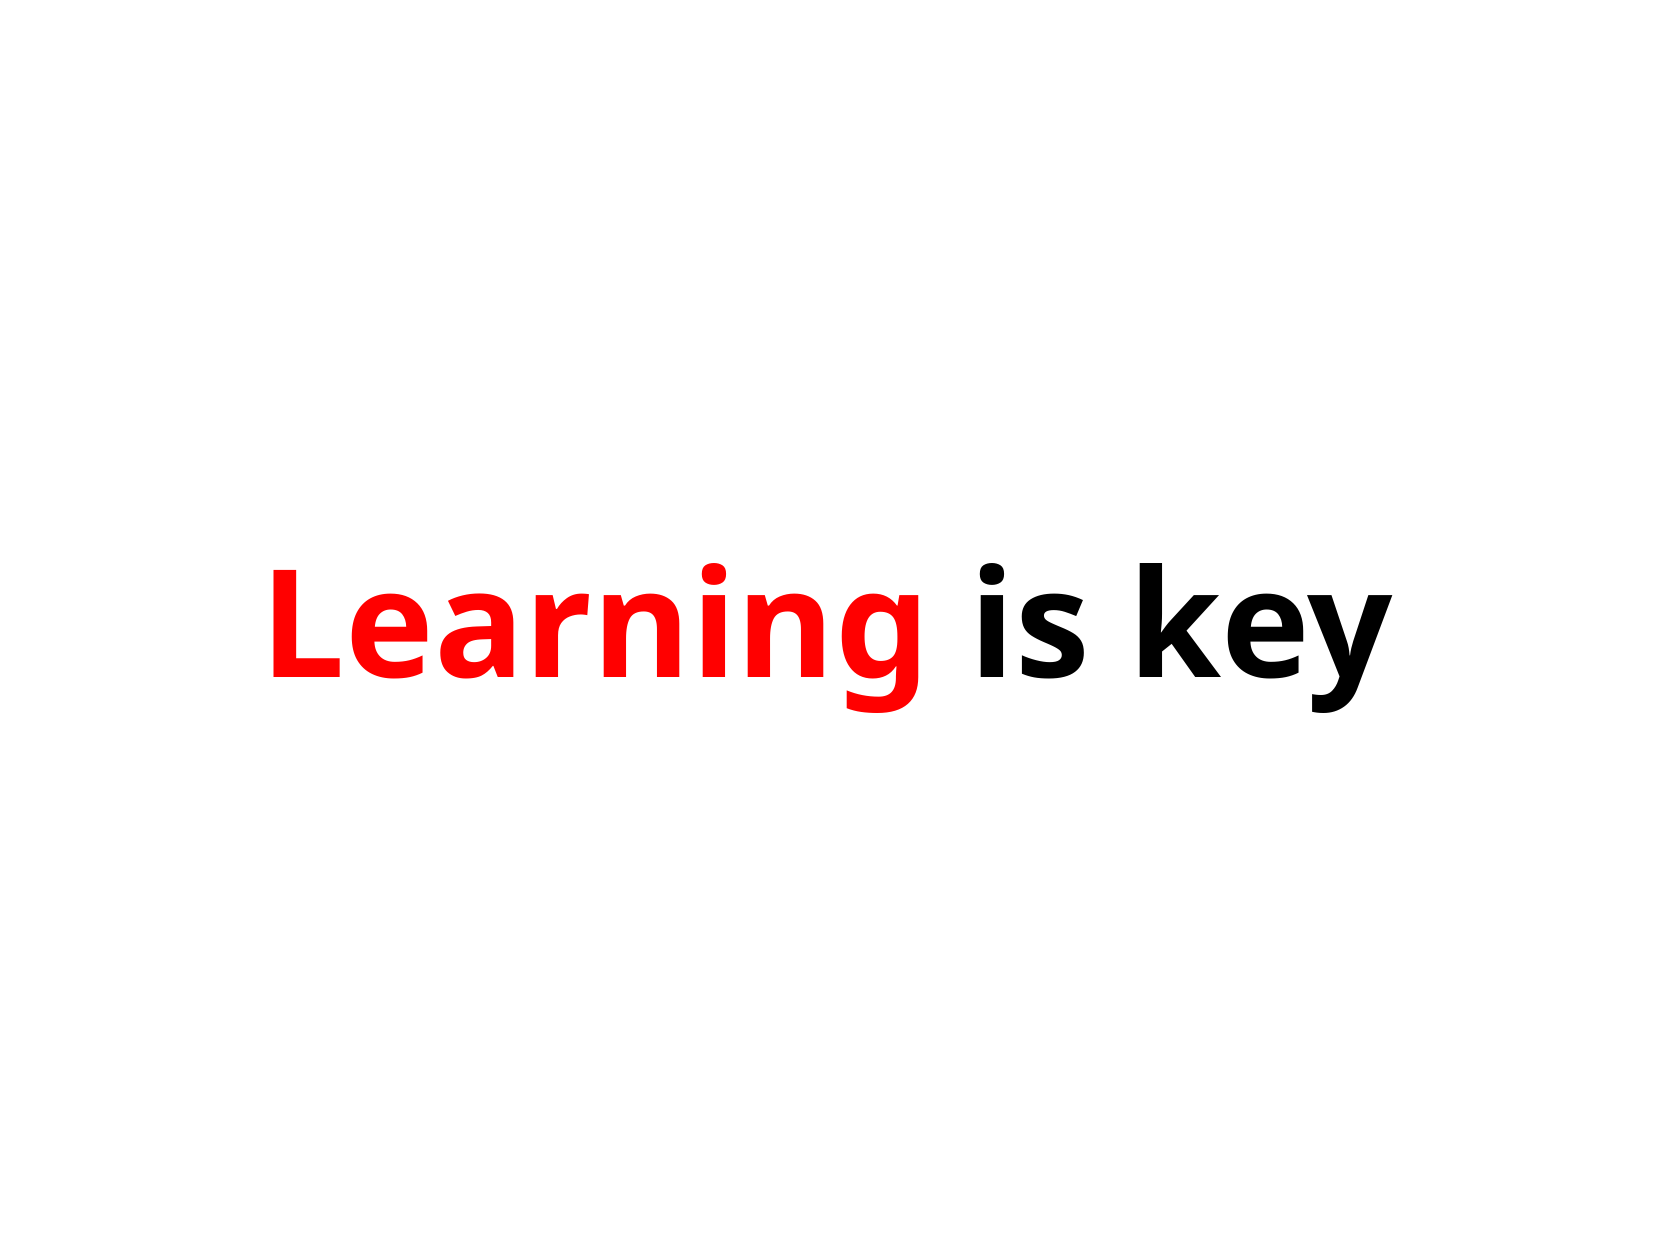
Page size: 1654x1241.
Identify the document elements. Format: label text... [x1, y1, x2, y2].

title Learning is key [59, 57, 1595, 1182]
